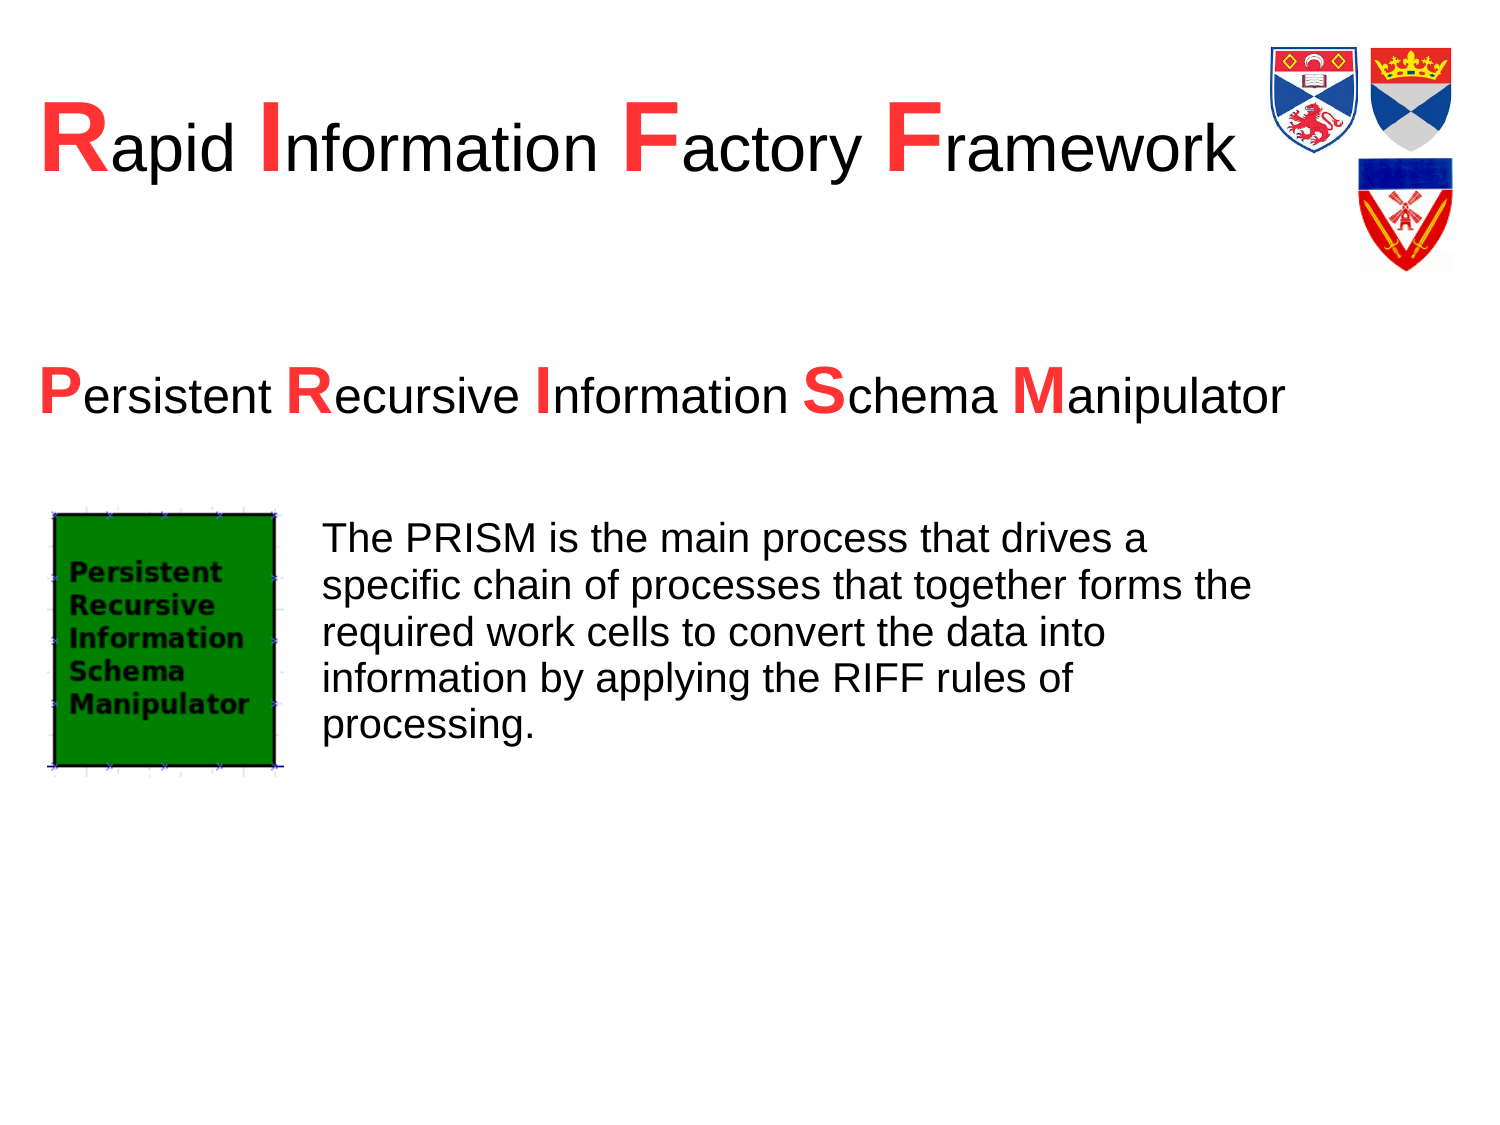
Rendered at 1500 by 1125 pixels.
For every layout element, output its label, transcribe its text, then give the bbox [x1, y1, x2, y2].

picture [47, 507, 284, 777]
picture [1358, 158, 1453, 272]
text_box Persistent Recursive Information Schema Manipulator [23, 345, 1458, 438]
picture [1268, 45, 1465, 154]
text_box Rapid Information Factory Framework [23, 73, 1269, 201]
text_box The PRISM is the main process that drives a specific chain of processes that together forms the required work cells to convert the data into information by applying the RIFF rules of processing. [307, 507, 1300, 758]
